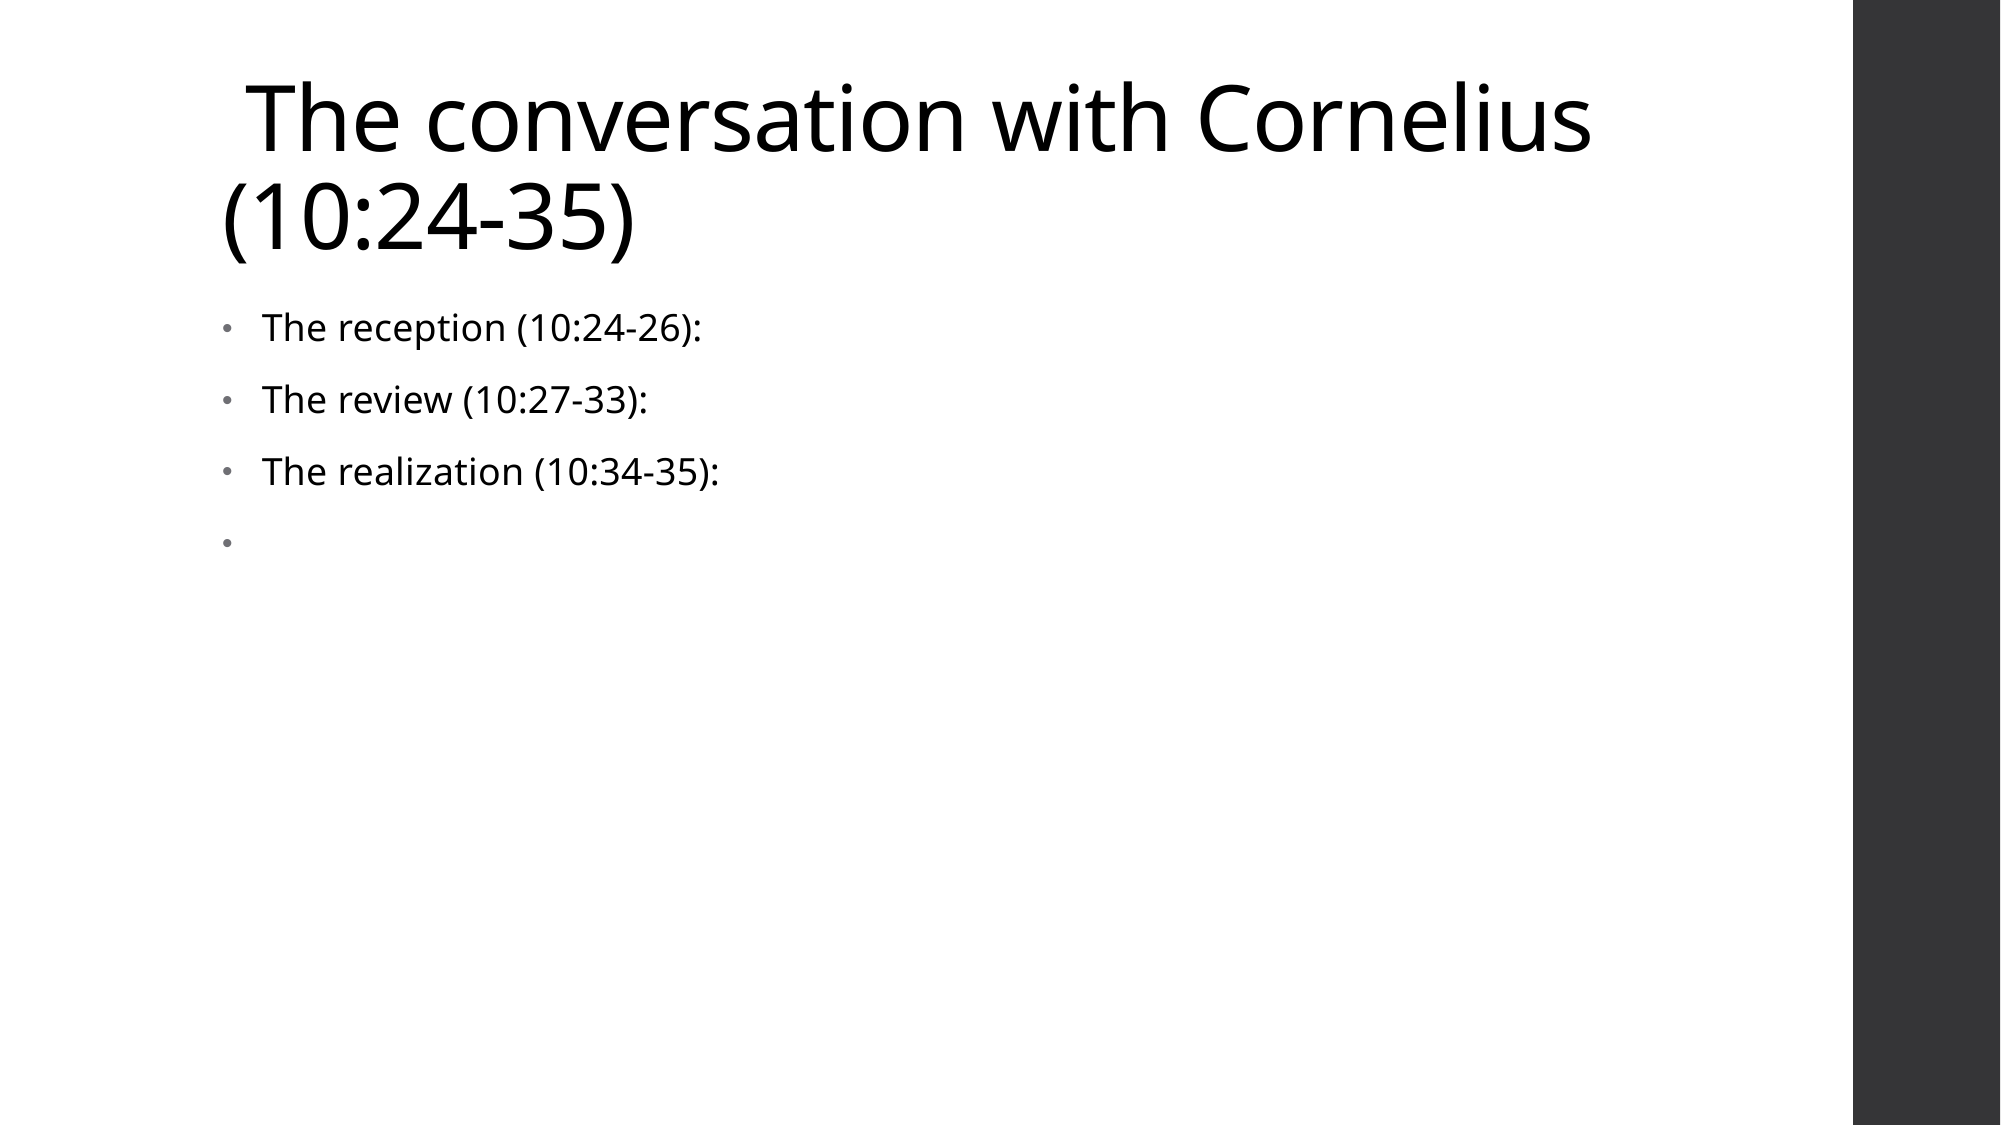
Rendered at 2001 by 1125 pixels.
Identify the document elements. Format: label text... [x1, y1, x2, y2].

title The conversation with Cornelius (10:24-35) [206, 60, 1797, 278]
list The reception (10:24-26): The review (10:27-33): The realization (10:34-35): [206, 299, 1617, 1014]
